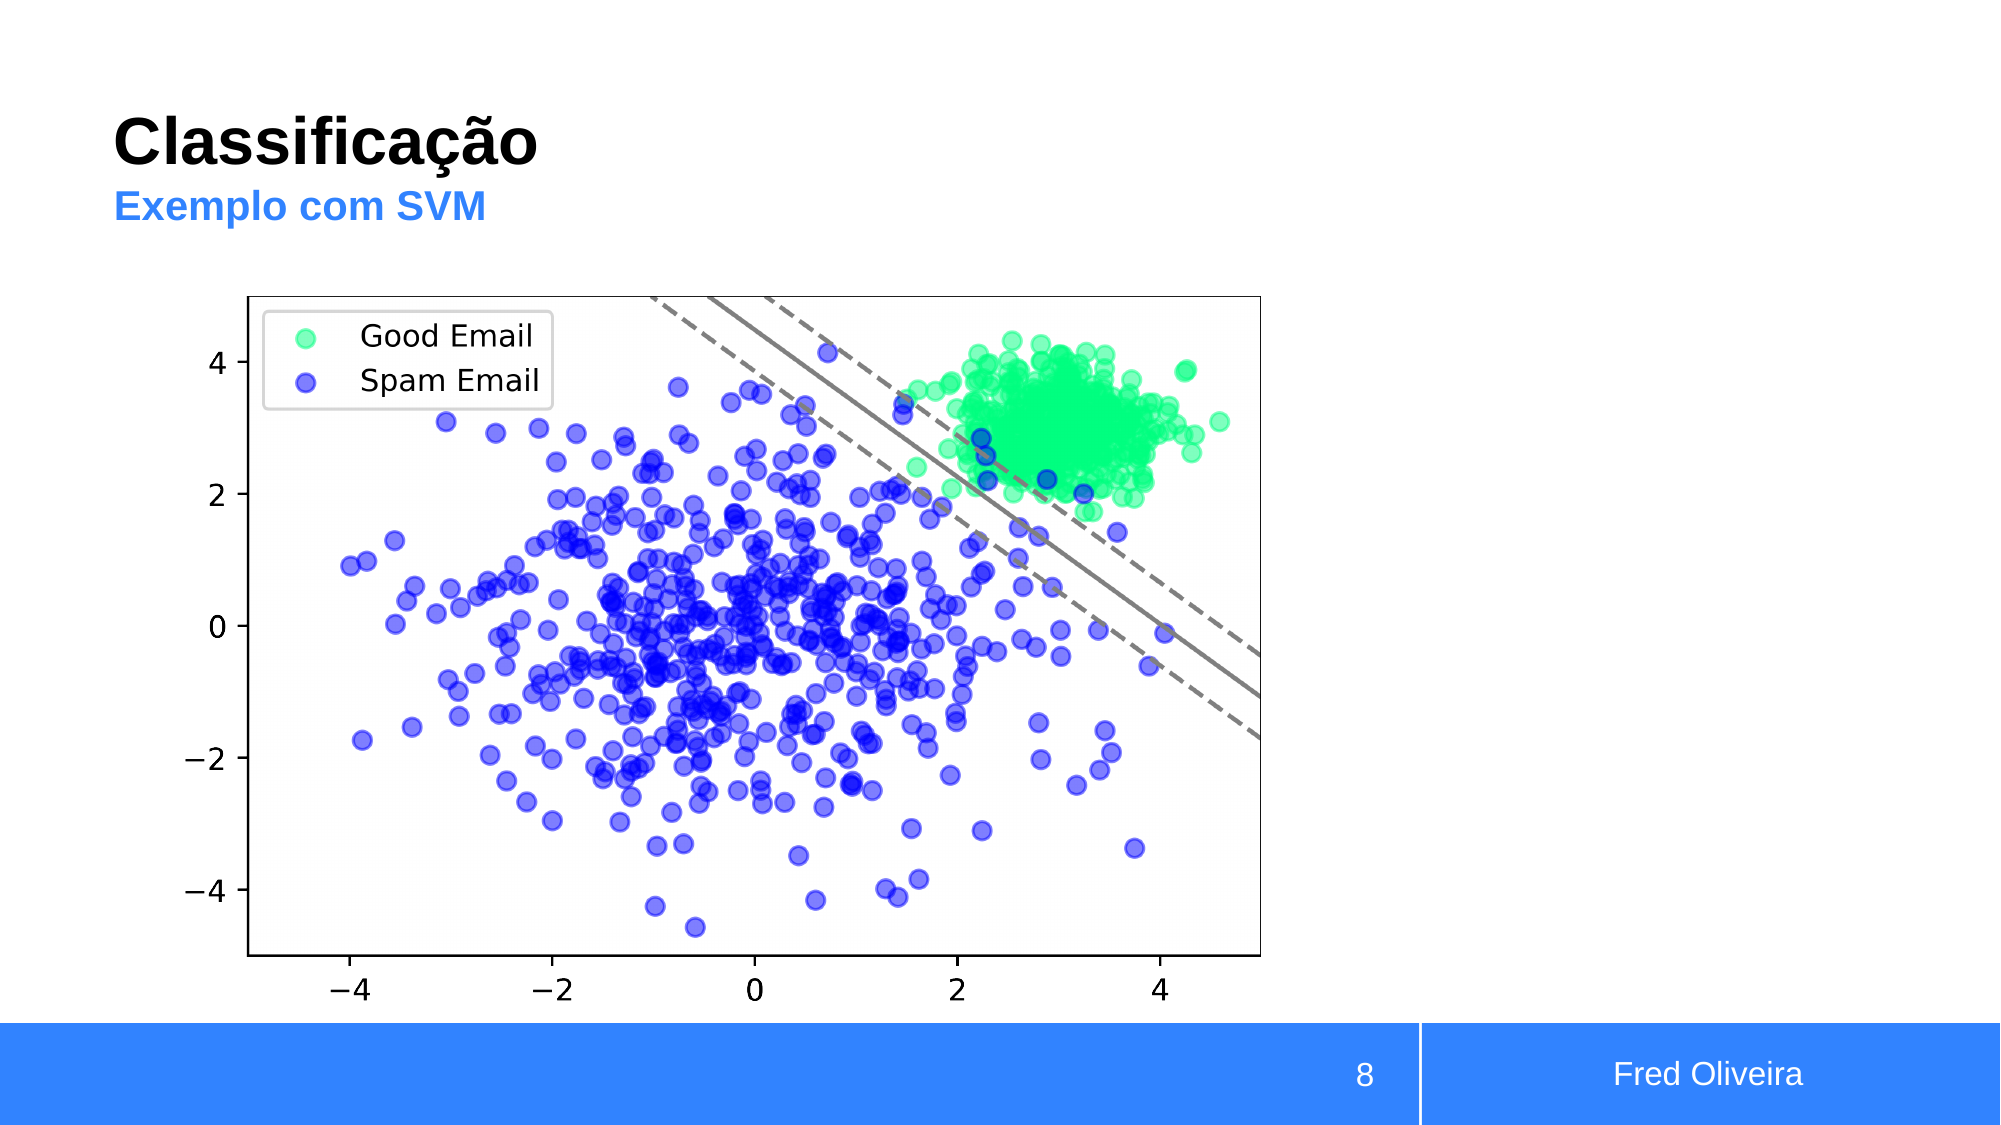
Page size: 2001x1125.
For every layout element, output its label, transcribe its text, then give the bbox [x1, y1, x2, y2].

list Exemplo com SVM [114, 178, 1420, 262]
title Classificação [114, 19, 1420, 178]
slide_number <number> [1260, 1043, 1390, 1104]
picture [182, 296, 1261, 1006]
footer Fred Oliveira [1442, 1042, 1975, 1102]
